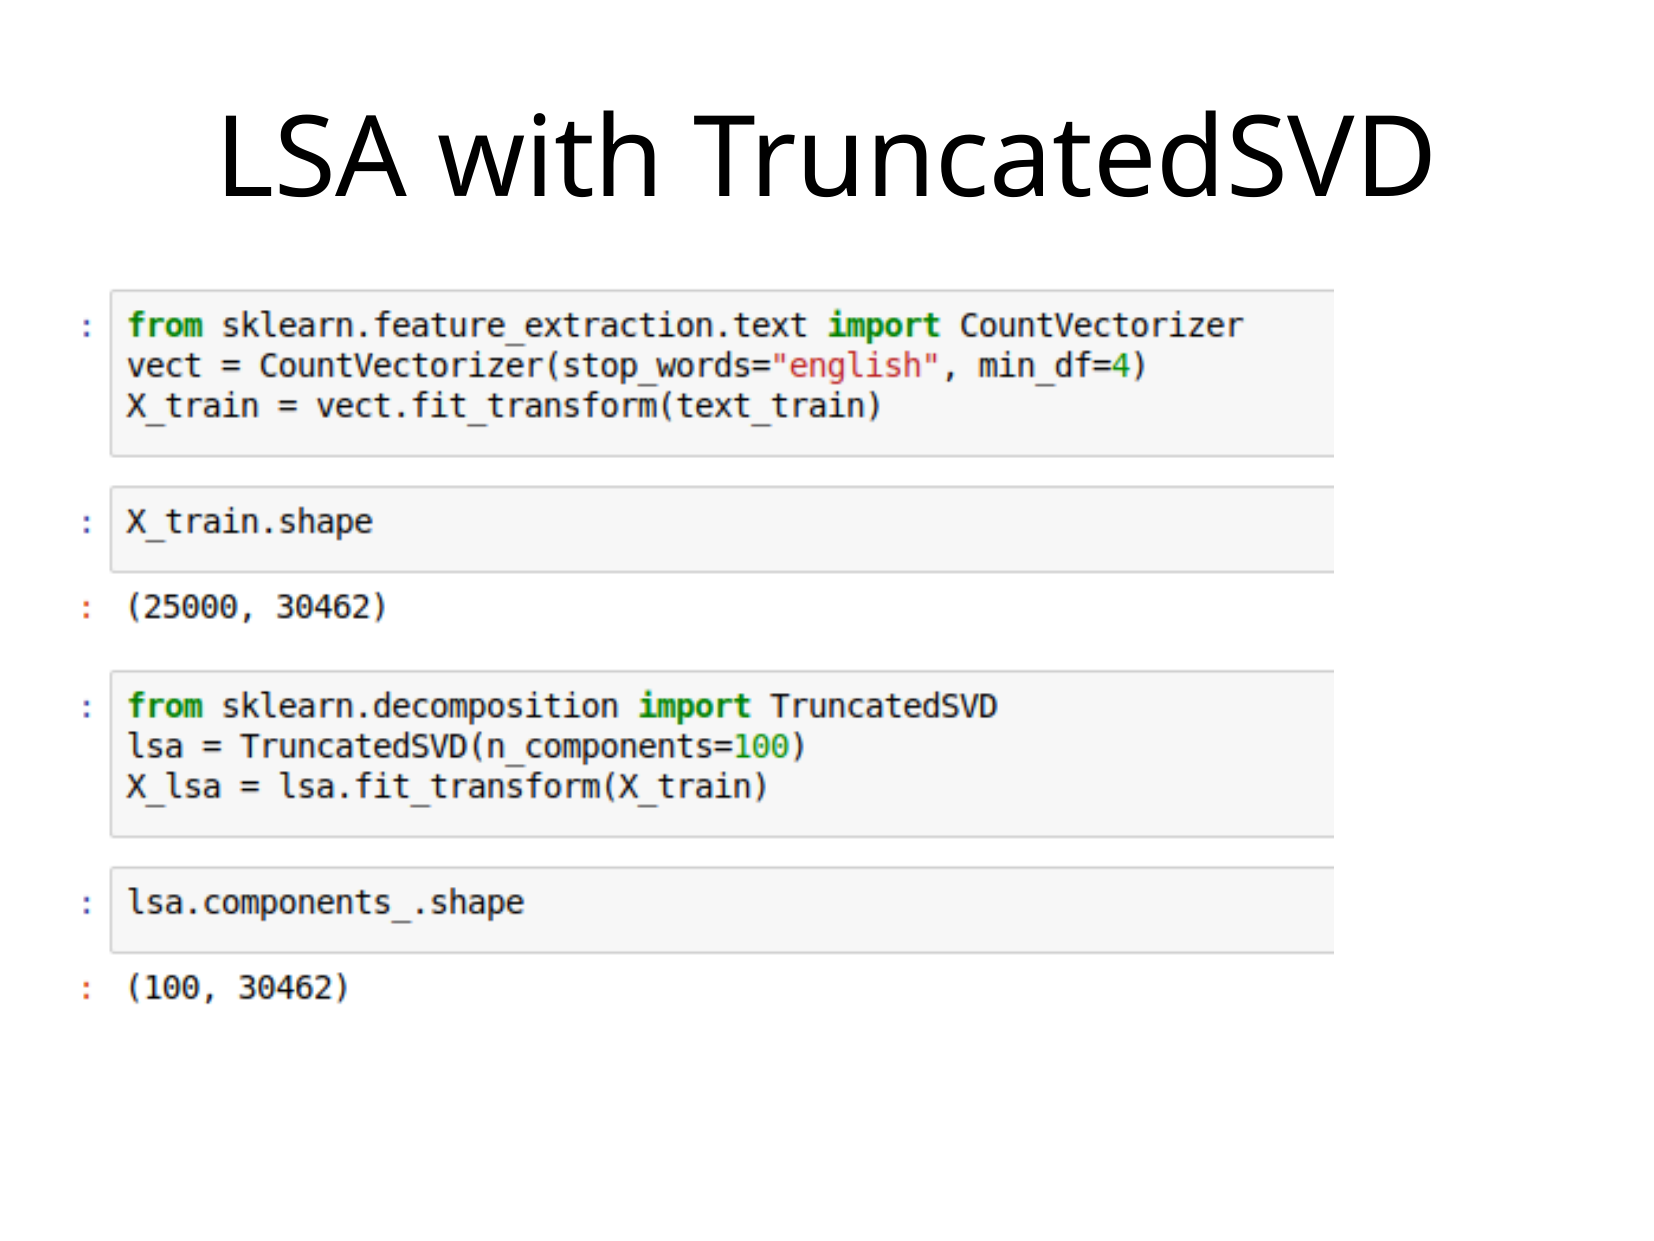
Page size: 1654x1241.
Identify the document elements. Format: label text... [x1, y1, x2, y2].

picture [82, 283, 1334, 1036]
title LSA with TruncatedSVD [82, 49, 1571, 257]
